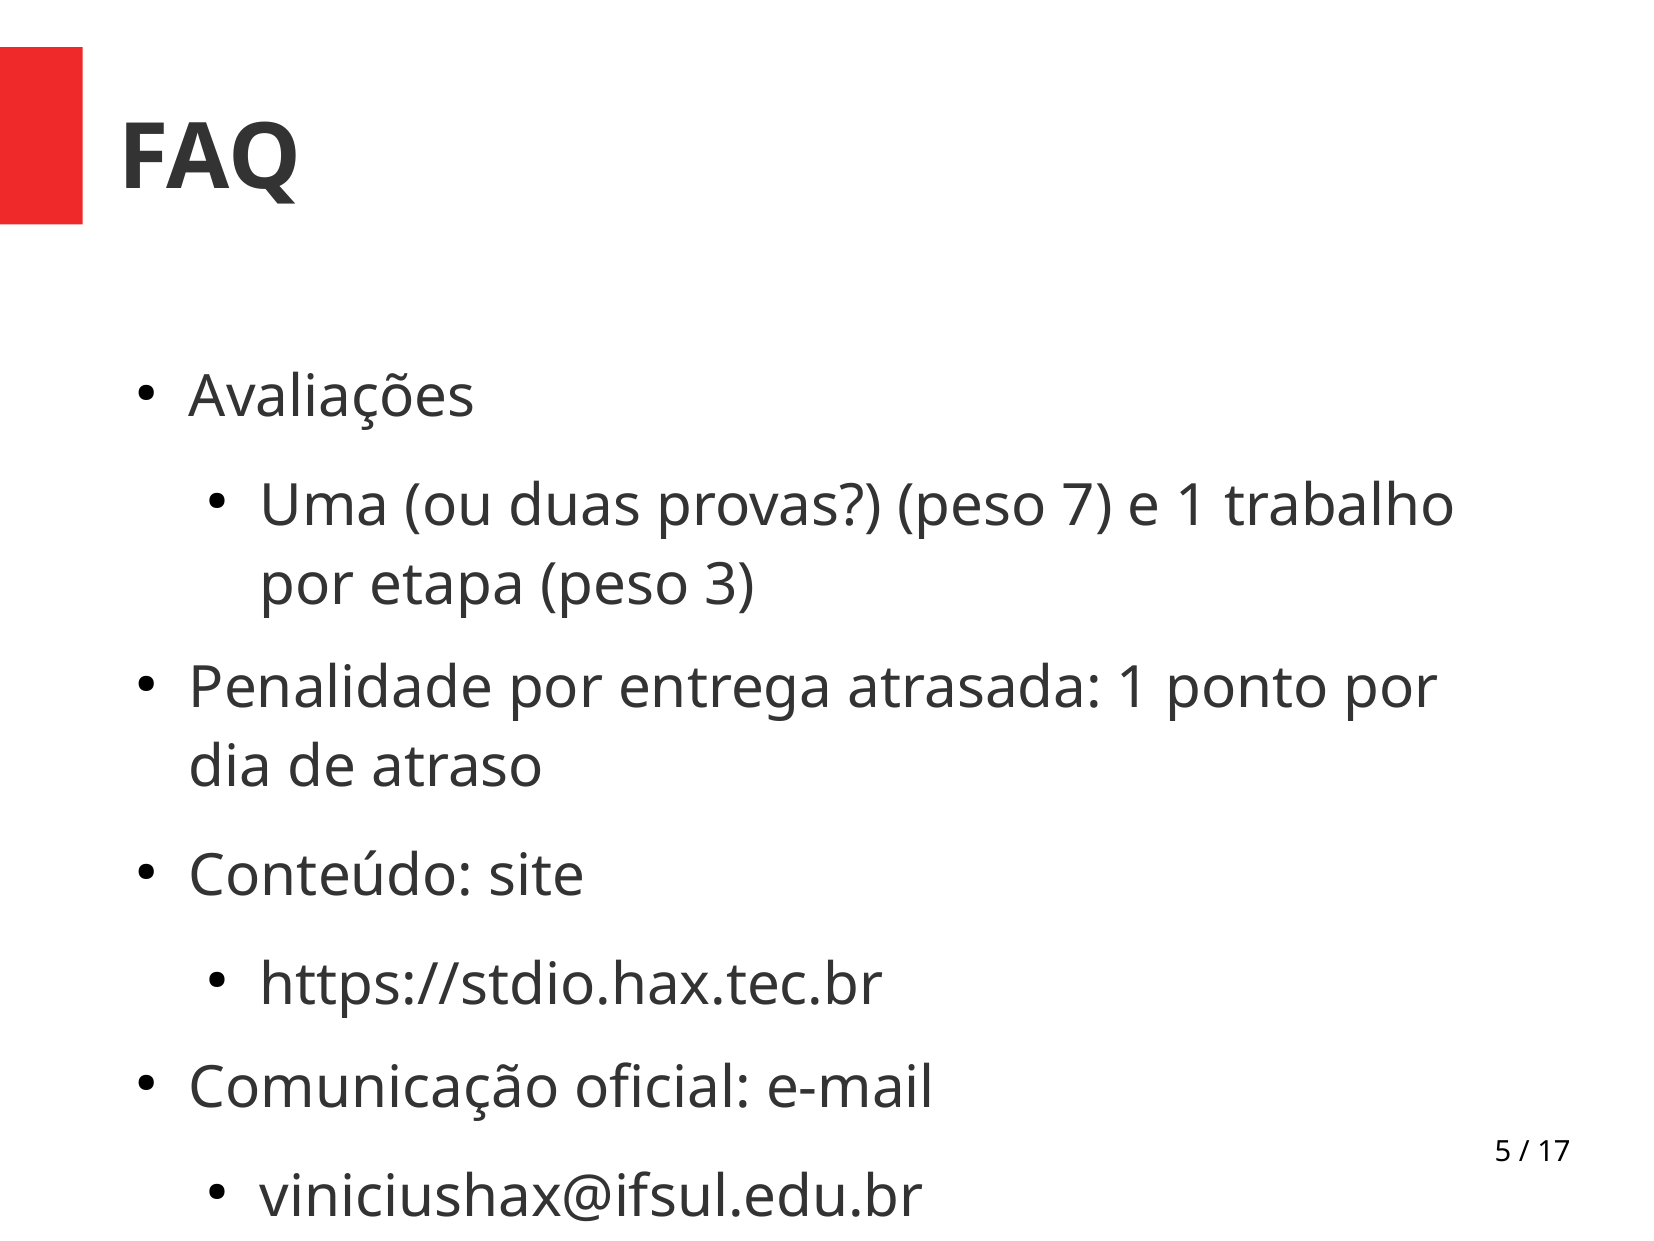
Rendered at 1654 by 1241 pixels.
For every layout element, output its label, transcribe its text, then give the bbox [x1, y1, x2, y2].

title FAQ [118, 49, 1571, 257]
list Avaliações Uma (ou duas provas?) (peso 7) e 1 trabalho por etapa (peso 3) Penalidade por entrega atrasada: 1 ponto por dia de atraso Conteúdo: site https://stdio.hax.tec.br Comunicação oficial: e-mail viniciushax@ifsul.edu.br [118, 354, 1536, 1074]
